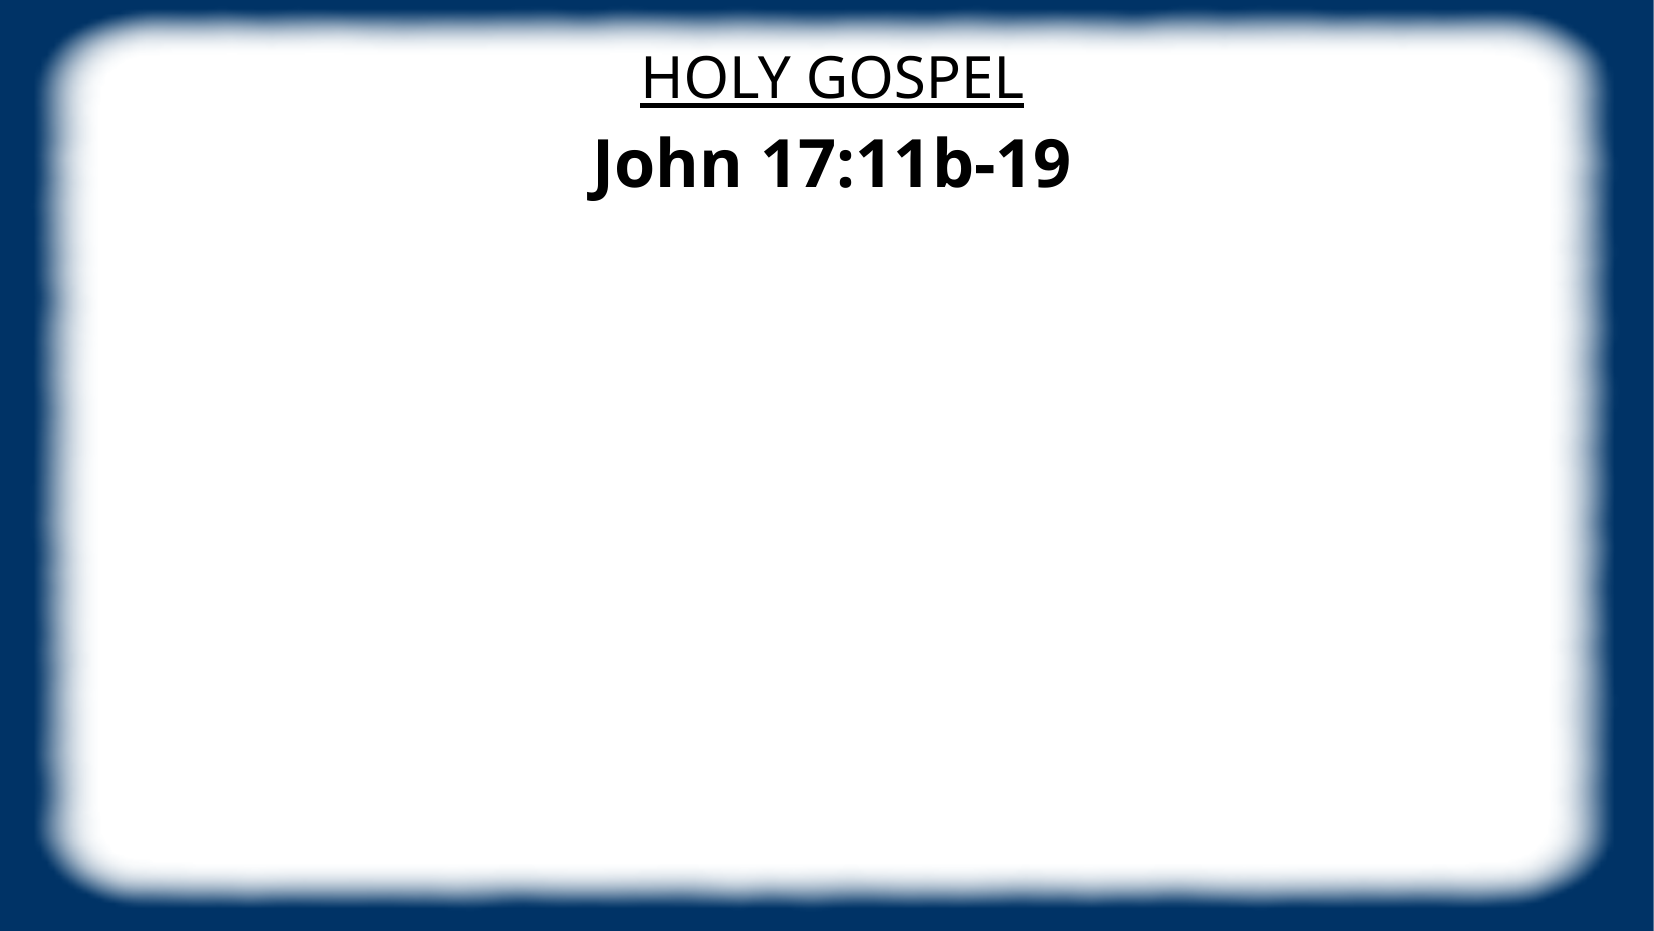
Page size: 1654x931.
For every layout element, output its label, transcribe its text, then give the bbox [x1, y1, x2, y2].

text_box HOLY GOSPEL John 17:11b-19 [90, 29, 1576, 211]
picture [0, 0, 1654, 931]
